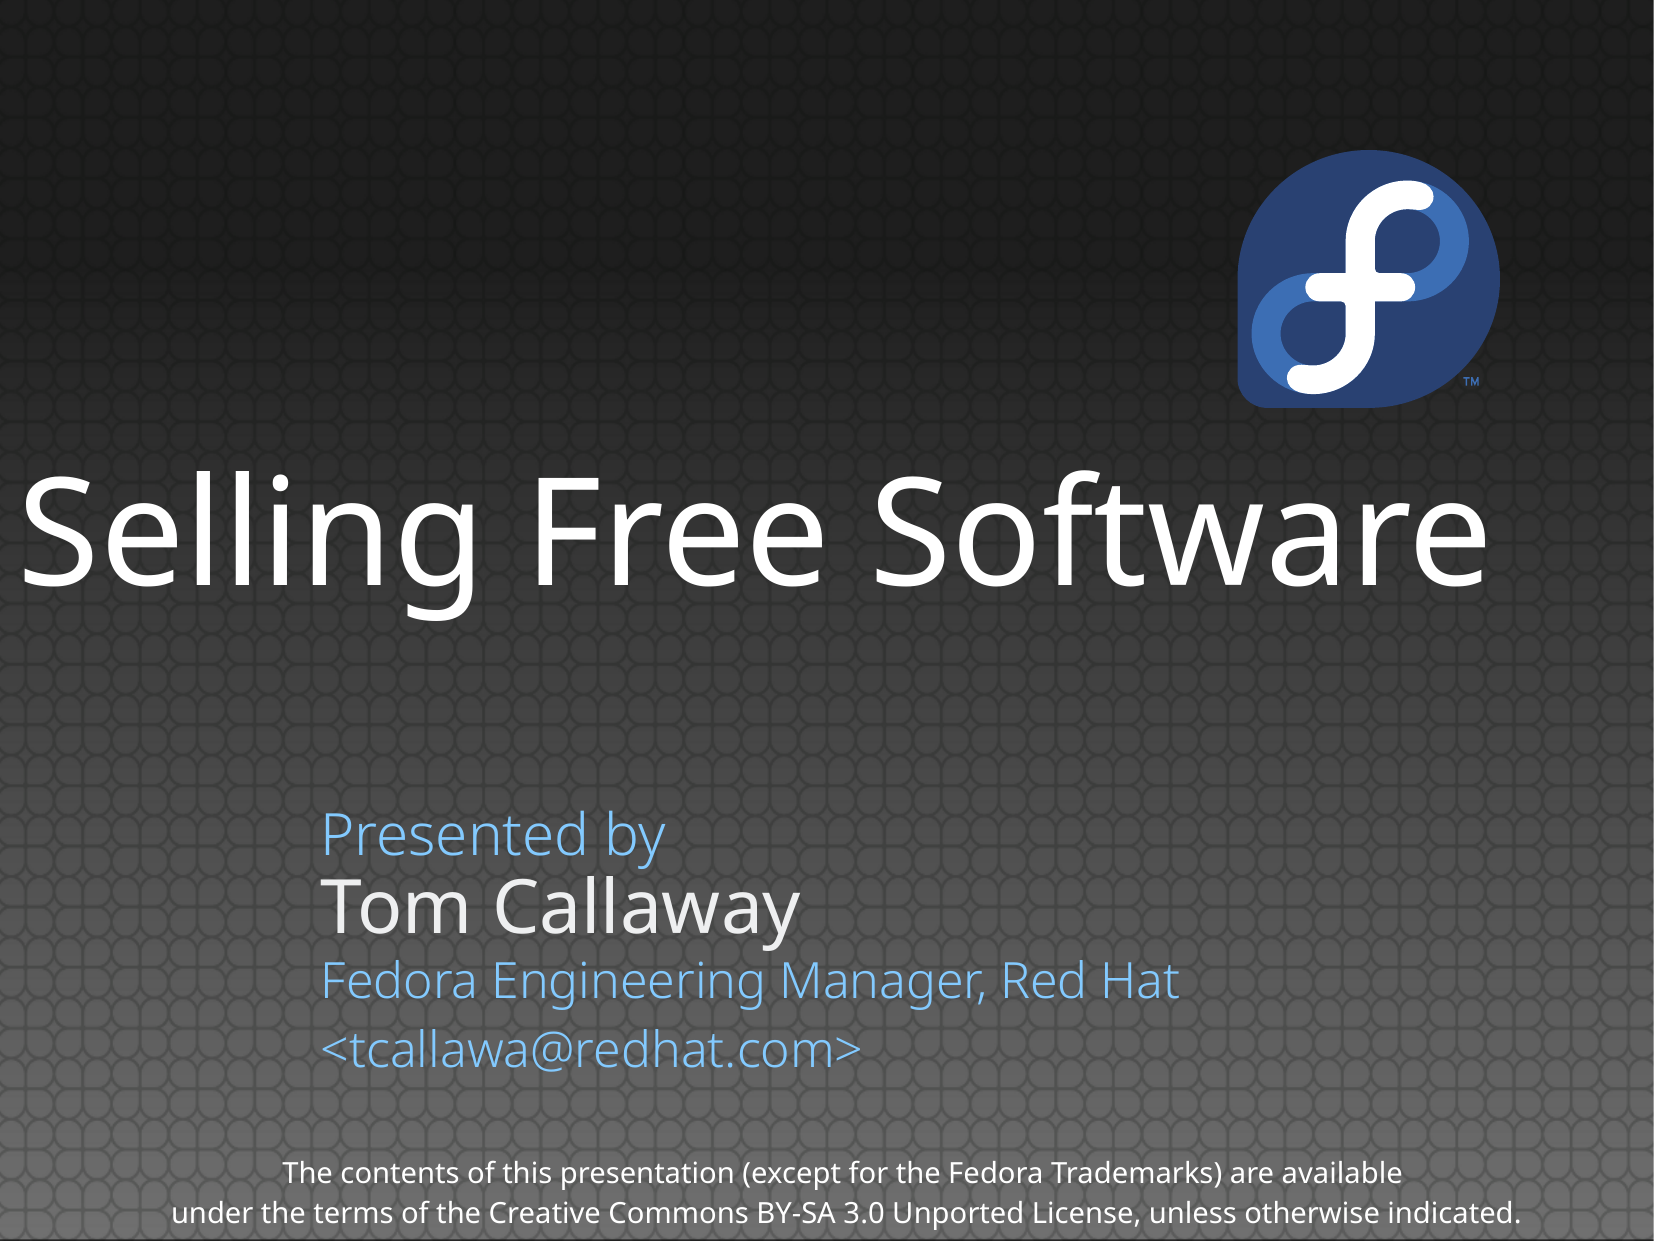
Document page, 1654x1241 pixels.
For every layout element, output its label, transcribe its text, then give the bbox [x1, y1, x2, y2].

picture [0, 0, 1654, 1241]
text_box Presented by [305, 785, 681, 866]
text_box Fedora Engineering Manager, Red Hat <tcallawa@redhat.com> [306, 938, 1197, 1065]
text_box The contents of this presentation (except for the Fedora Trademarks) are available under the terms of the Creative Commons BY-SA 3.0 Unported License, unless otherwise indicated. [182, 1144, 1512, 1241]
text_box Selling Free Software [24, 417, 1488, 601]
text_box Tom Callaway [305, 846, 1057, 946]
